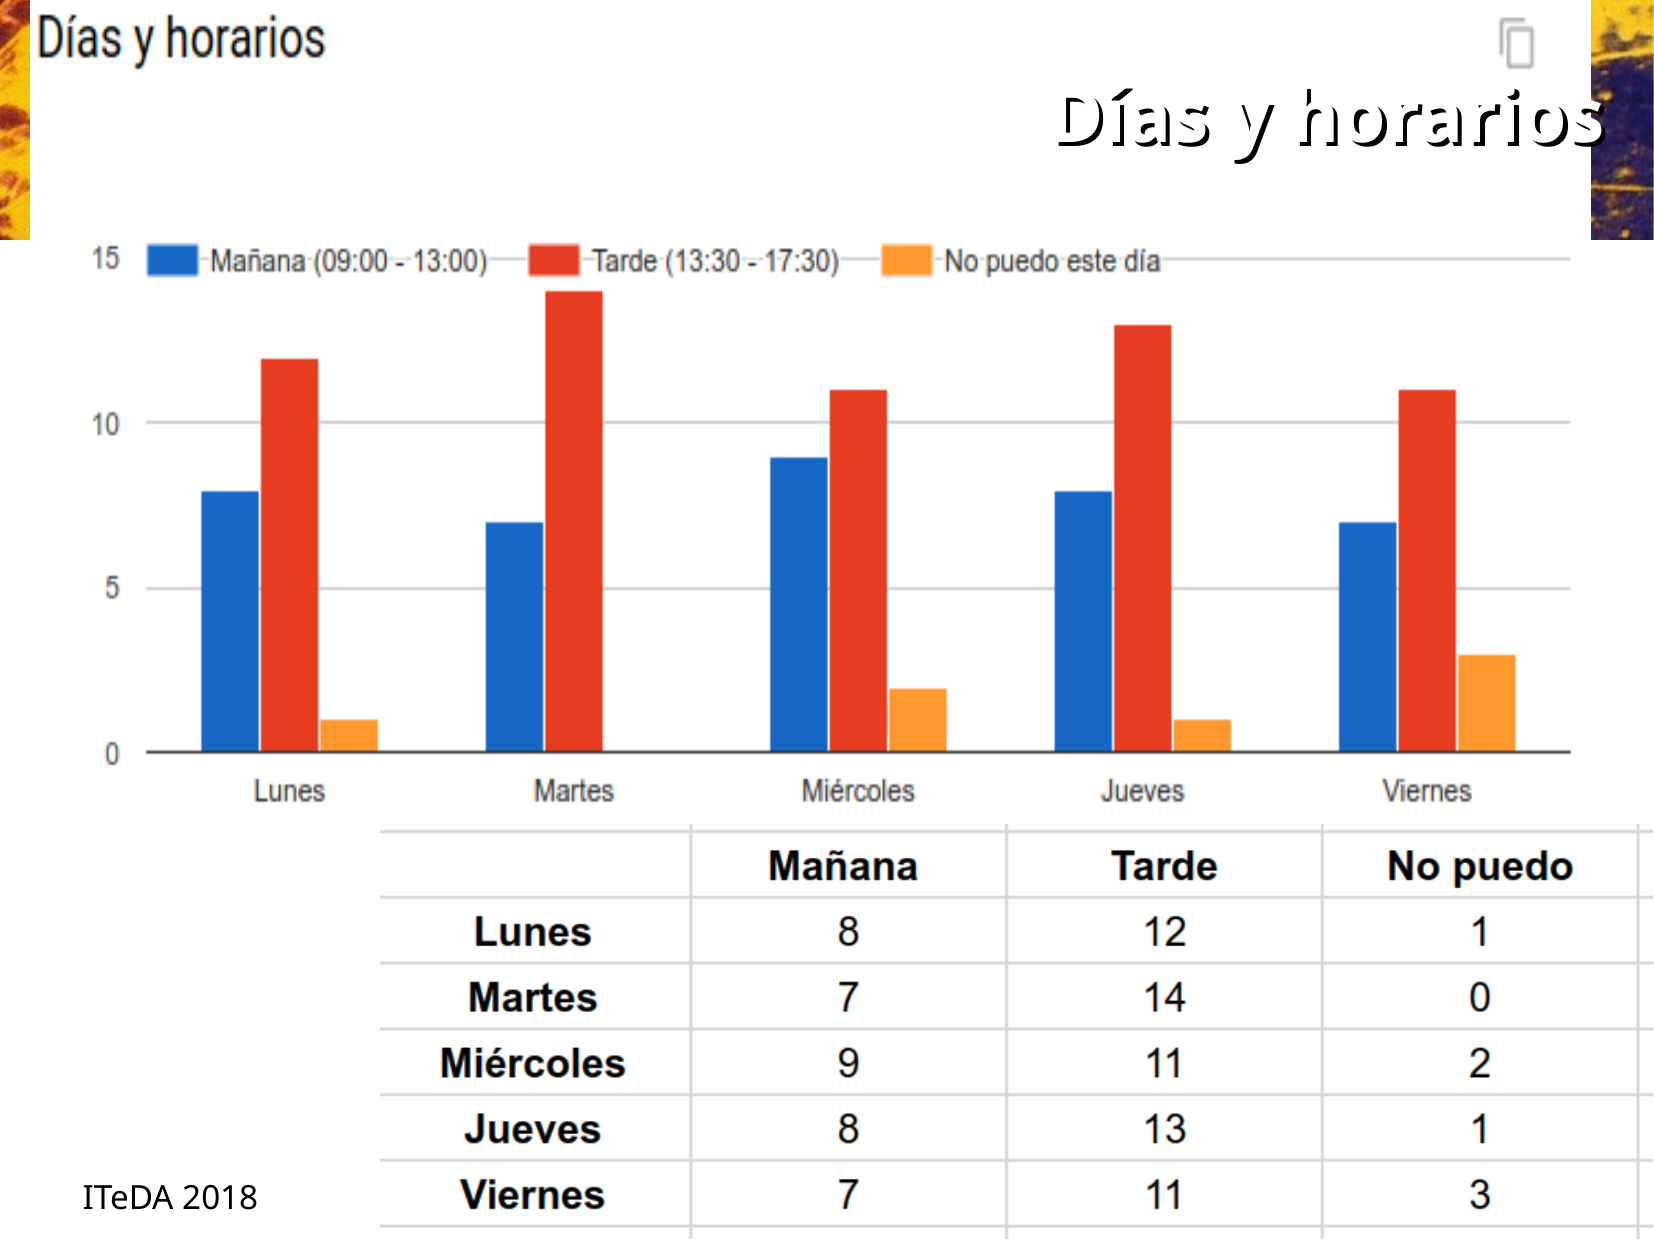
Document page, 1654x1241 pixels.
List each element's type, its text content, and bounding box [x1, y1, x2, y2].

picture [0, 0, 1654, 1239]
title Días y horarios [45, 38, 1606, 189]
